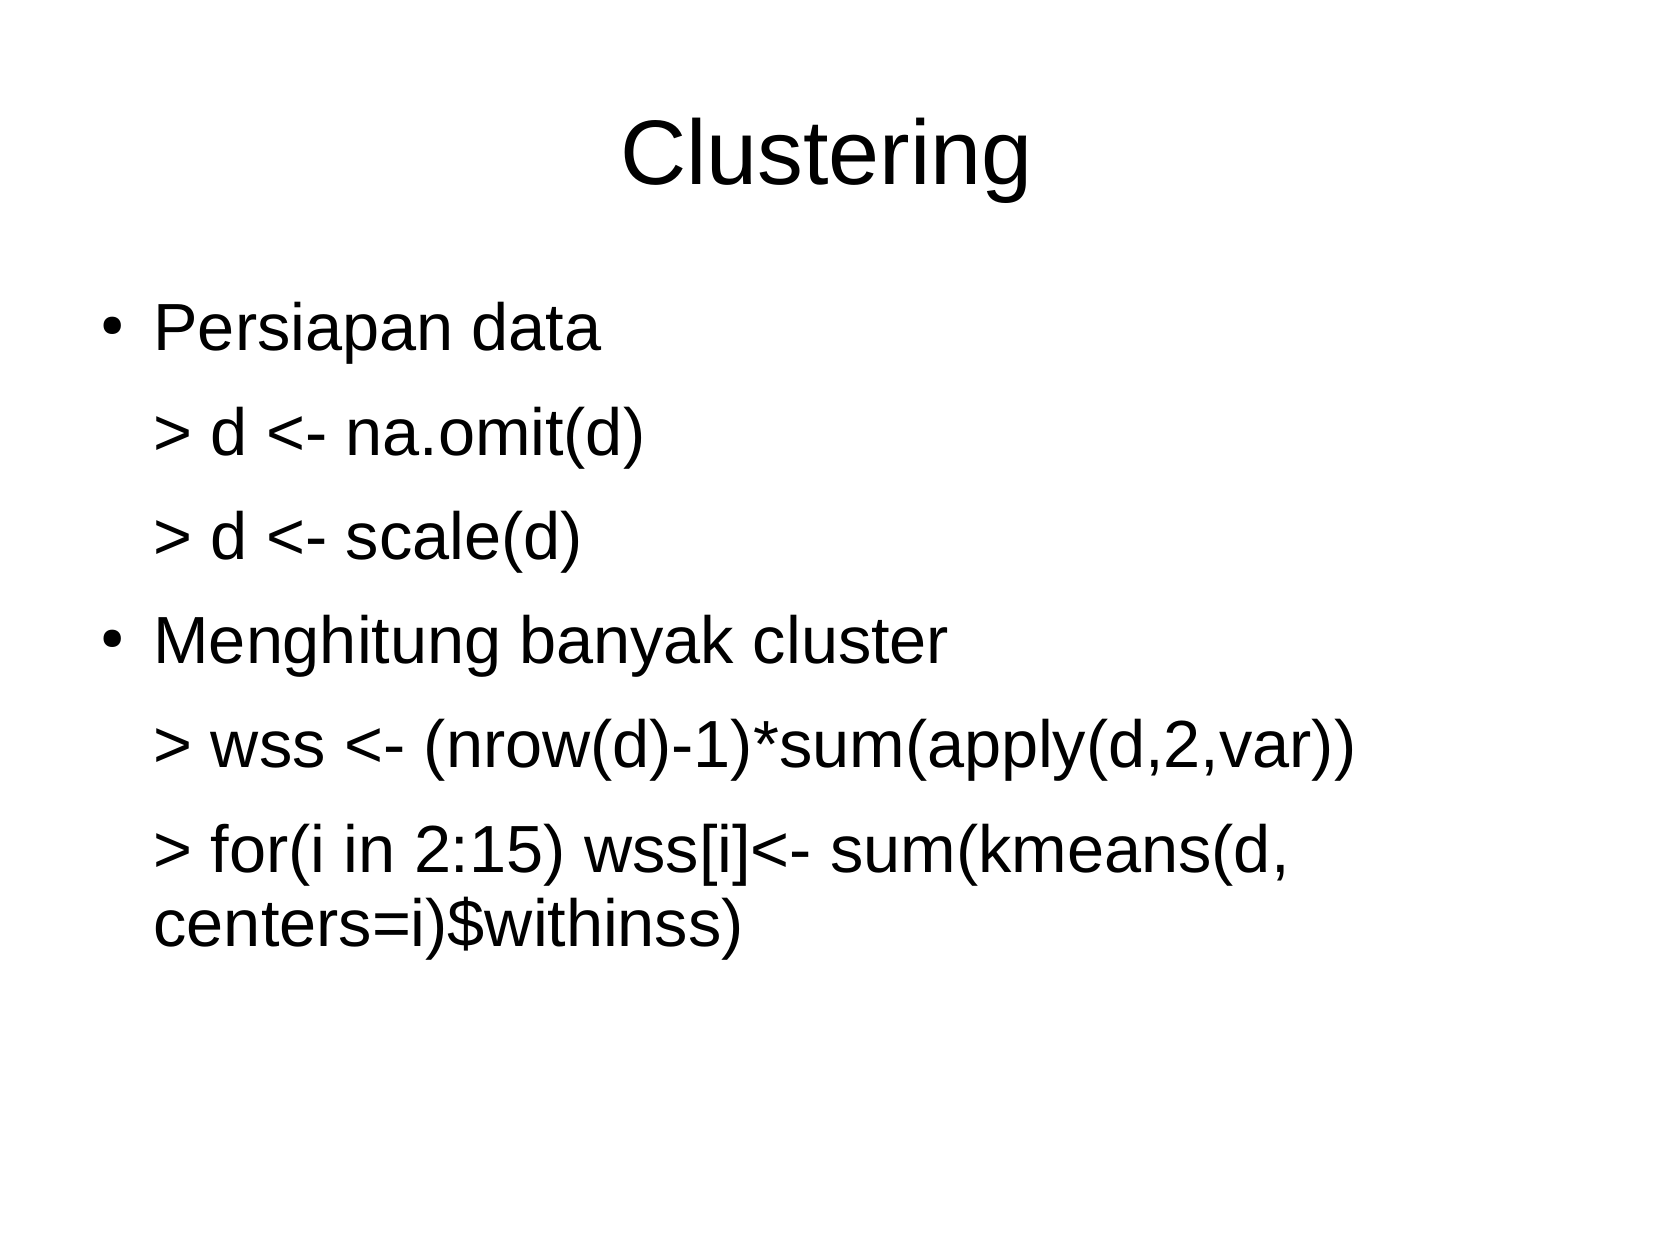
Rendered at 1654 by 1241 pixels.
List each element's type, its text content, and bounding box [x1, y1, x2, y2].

title Clustering [82, 49, 1571, 257]
list Persiapan data > d <- na.omit(d) > d <- scale(d) Menghitung banyak cluster > wss <- (nrow(d)-1)*sum(apply(d,2,var)) > for(i in 2:15) wss[i]<- sum(kmeans(d, centers=i)$withinss) [82, 290, 1571, 1010]
